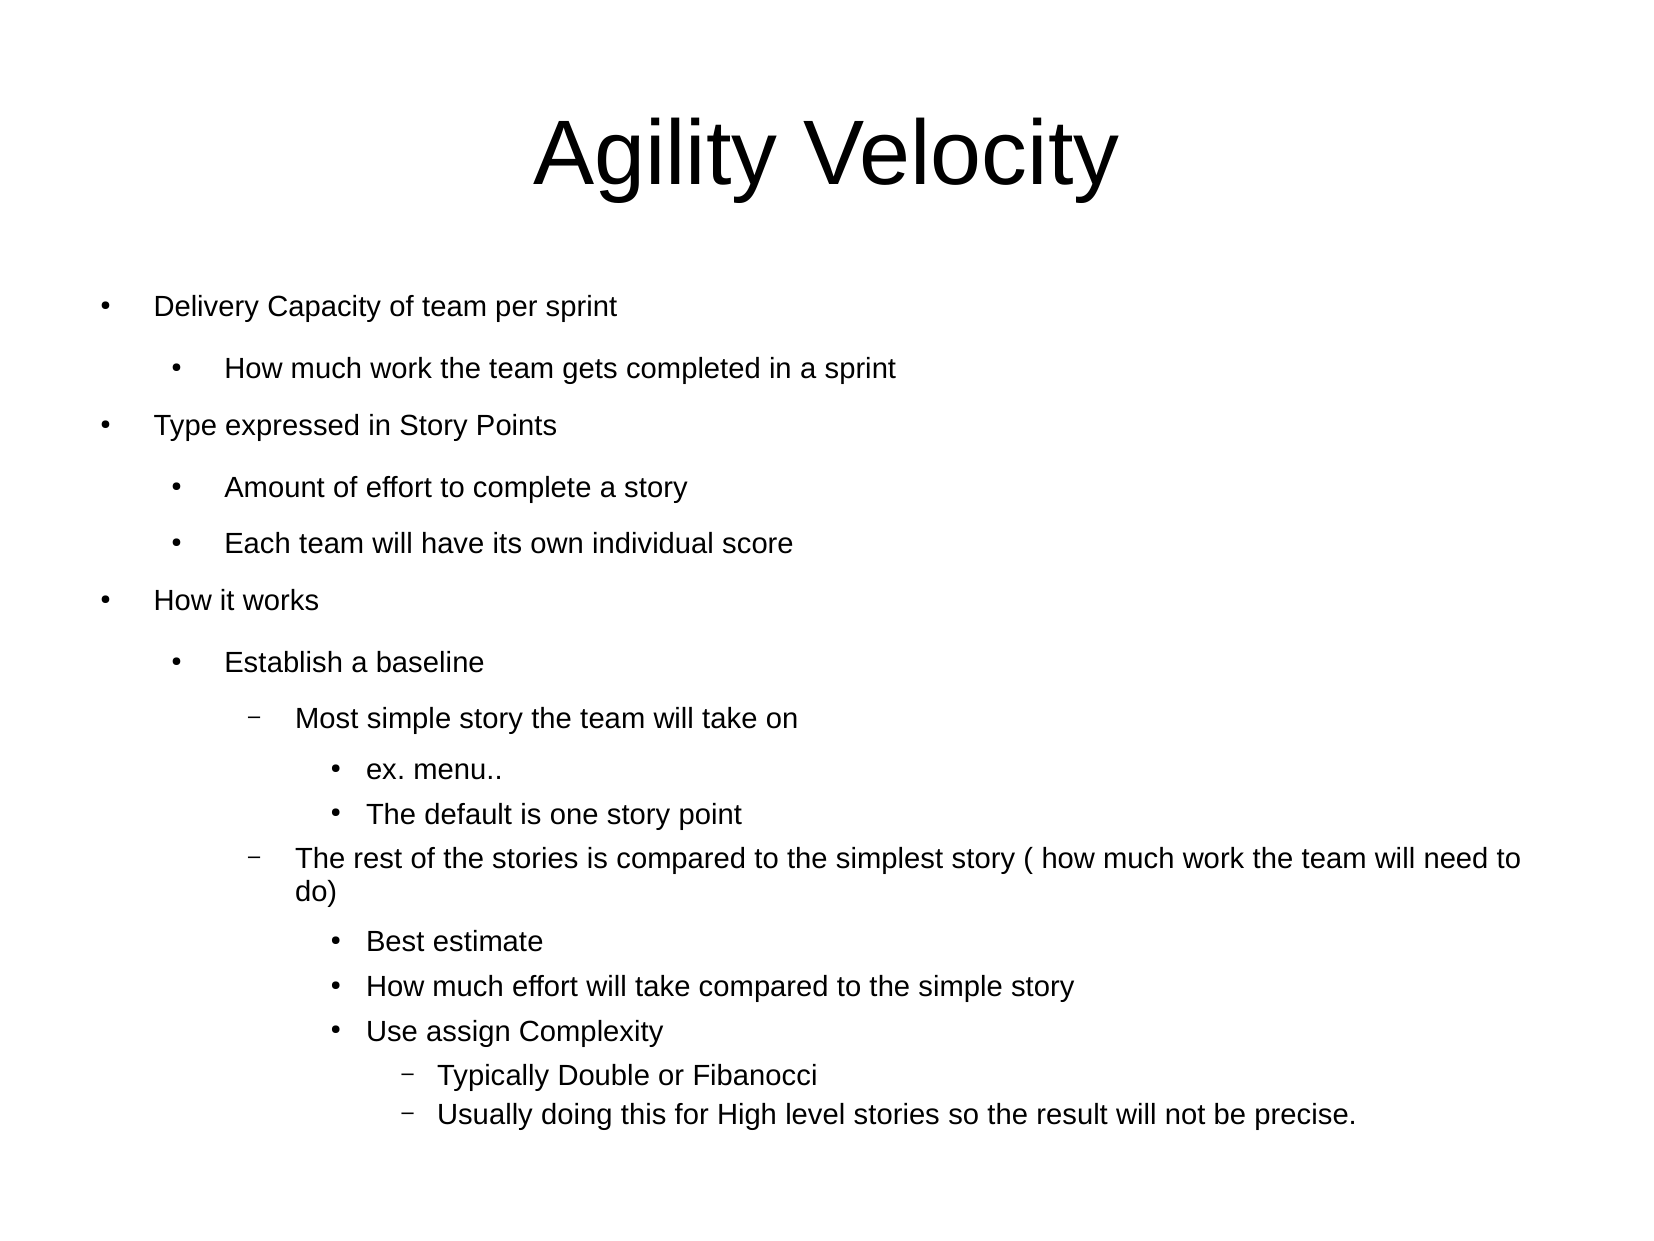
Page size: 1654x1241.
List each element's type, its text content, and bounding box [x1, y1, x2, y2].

title Agility Velocity [82, 49, 1571, 257]
list Delivery Capacity of team per sprint How much work the team gets completed in a sprint Type expressed in Story Points Amount of effort to complete a story Each team will have its own individual score How it works Establish a baseline Most simple story the team will take on ex. menu.. The default is one story point The rest of the stories is compared to the simplest story ( how much work the team will need to do) Best estimate How much effort will take compared to the simple story Use assign Complexity Typically Double or Fibanocci Usually doing this for High level stories so the result will not be precise. [82, 290, 1571, 1109]
